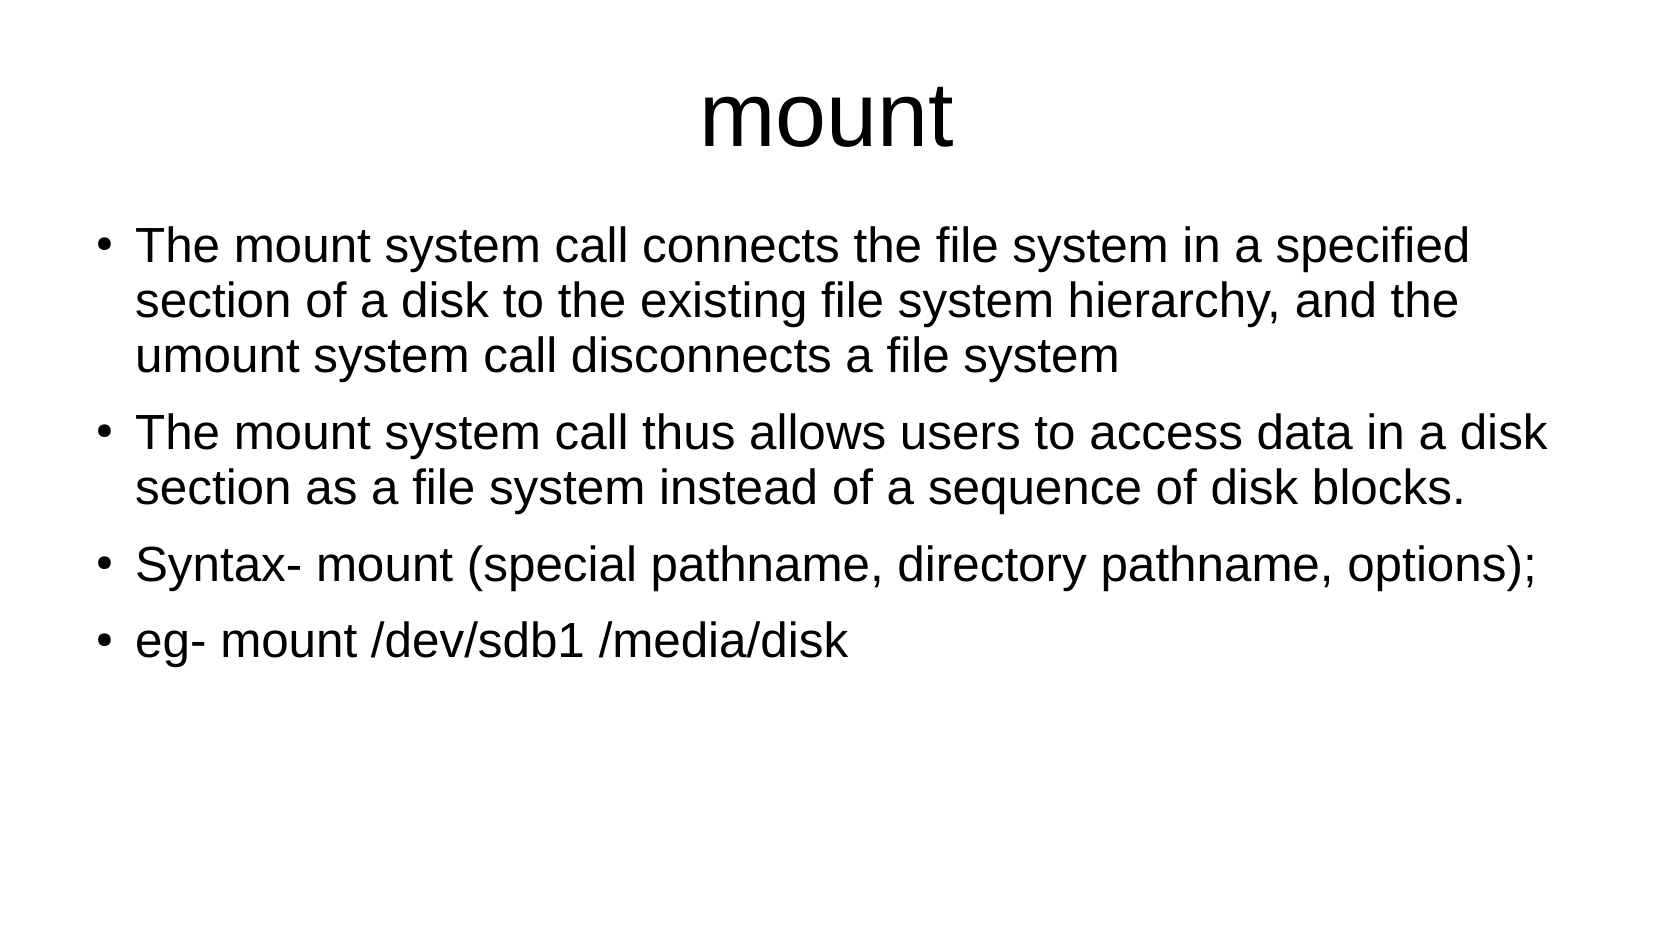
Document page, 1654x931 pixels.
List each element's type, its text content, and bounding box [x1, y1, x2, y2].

title mount [82, 37, 1571, 193]
list The mount system call connects the file system in a specified section of a disk to the existing file system hierarchy, and the umount system call disconnects a file system The mount system call thus allows users to access data in a disk section as a file system instead of a sequence of disk blocks. Syntax- mount (special pathname, directory pathname, options); eg- mount /dev/sdb1 /media/disk [82, 217, 1571, 758]
